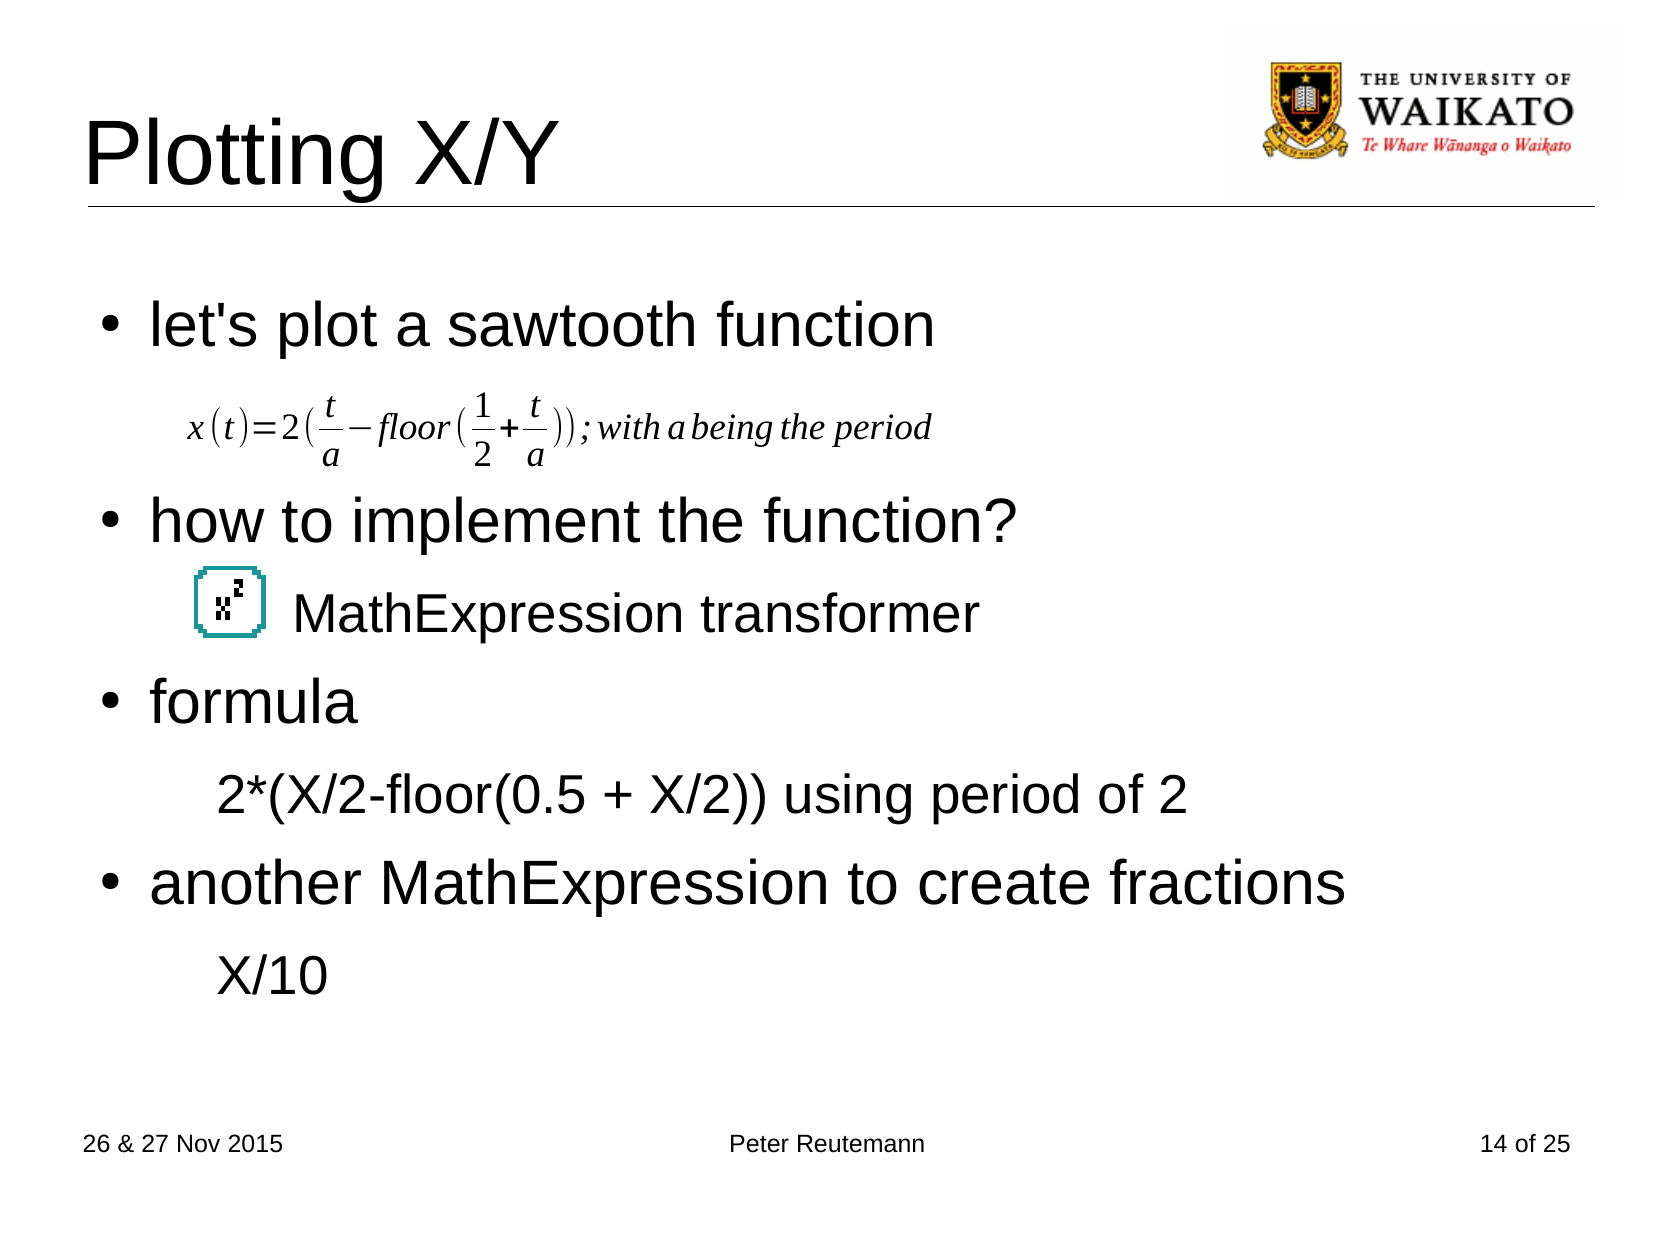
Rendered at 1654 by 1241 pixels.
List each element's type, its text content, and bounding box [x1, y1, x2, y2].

list let's plot a sawtooth function how to implement the function? MathExpression transformer formula 2*(X/2-floor(0.5 + X/2)) using period of 2 another MathExpression to create fractions X/10 [82, 290, 1571, 1010]
picture [1228, 24, 1619, 201]
title Plotting X/Y [82, 49, 1571, 257]
picture [194, 566, 266, 638]
